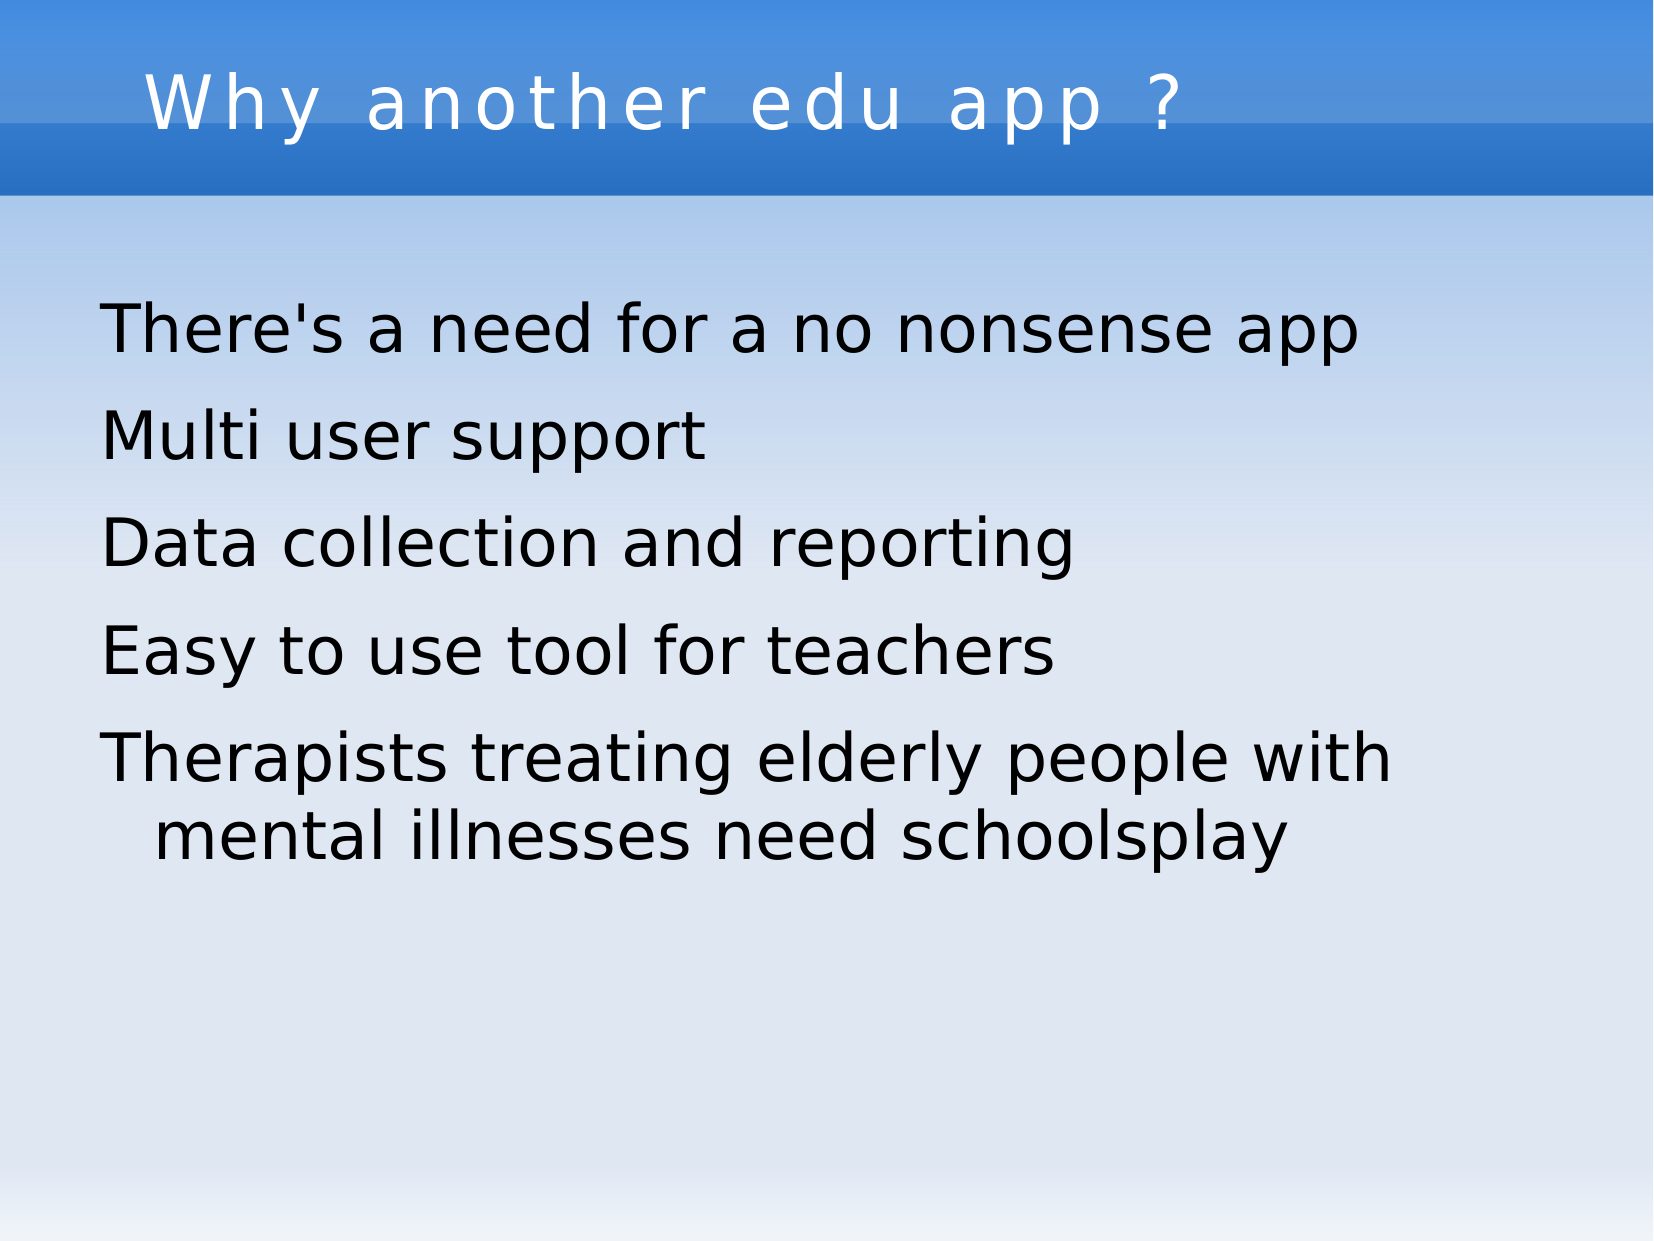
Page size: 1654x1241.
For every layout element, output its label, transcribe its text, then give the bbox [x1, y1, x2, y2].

title Why another edu app ? [58, 36, 1270, 171]
picture [0, 0, 1654, 1241]
list There's a need for a no nonsense app Multi user support Data collection and reporting Easy to use tool for teachers Therapists treating elderly people with mental illnesses need schoolsplay [82, 290, 1571, 1095]
